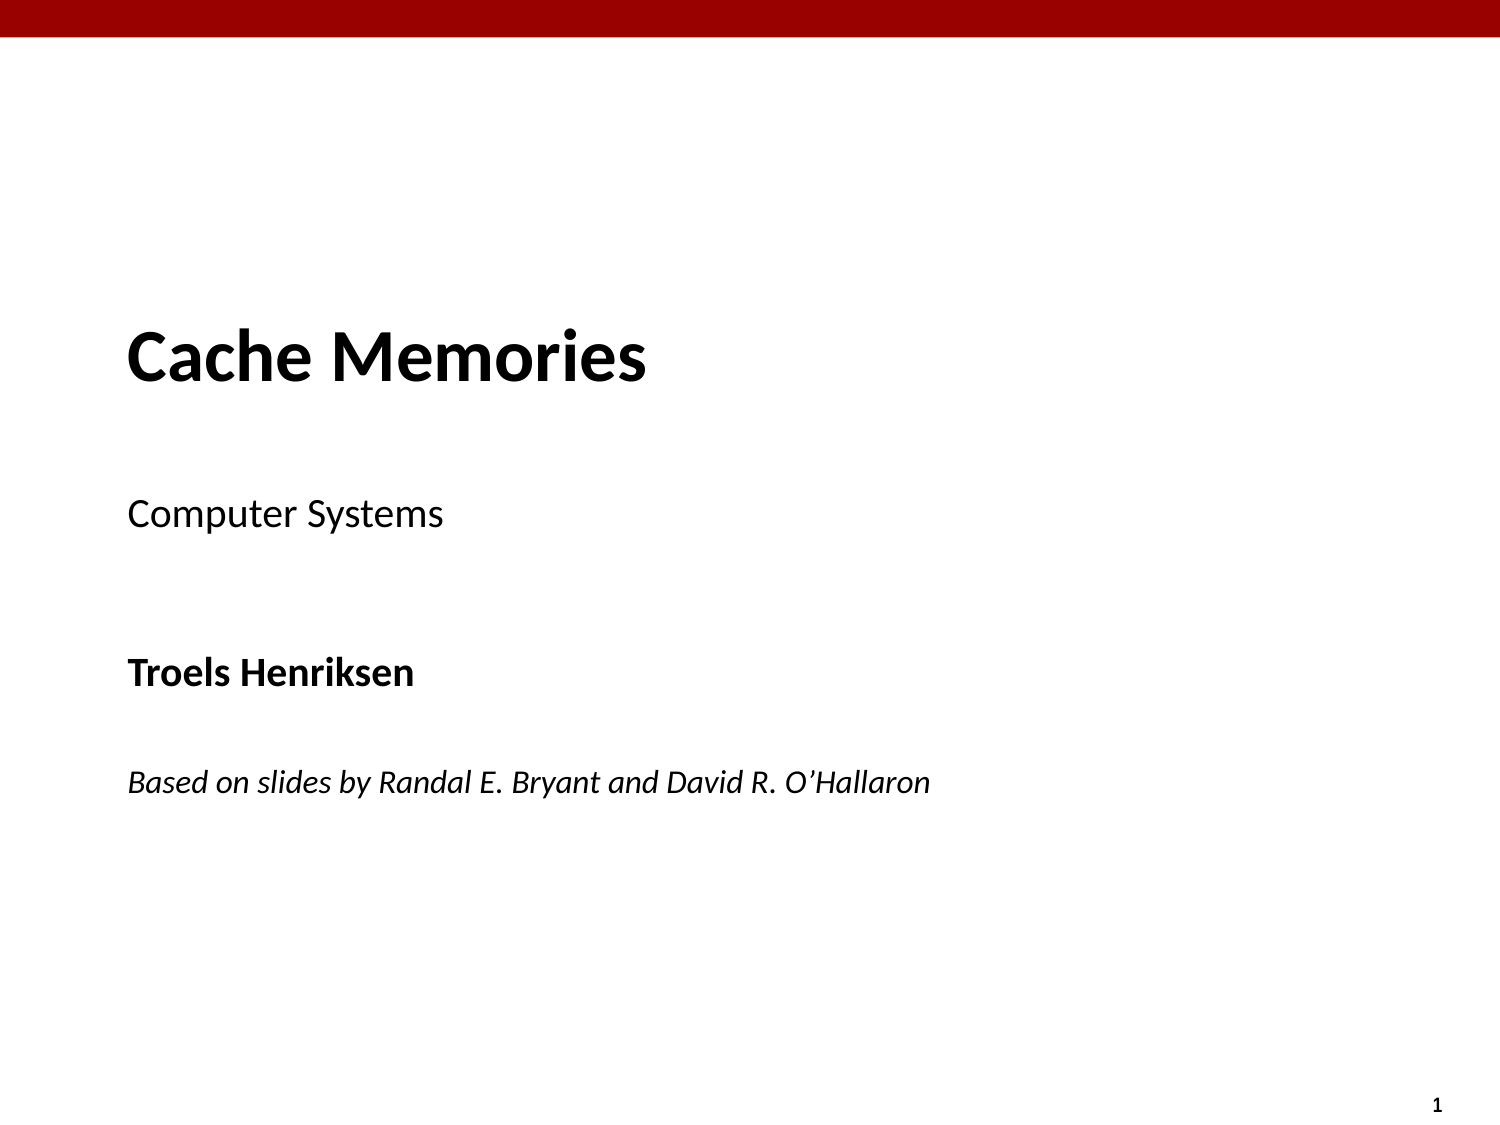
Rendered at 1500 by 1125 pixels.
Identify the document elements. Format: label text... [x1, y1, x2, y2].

subtitle Troels Henriksen Based on slides by Randal E. Bryant and David R. O’Hallaron [112, 637, 1373, 925]
title Cache Memories Computer Systems [112, 280, 1388, 563]
